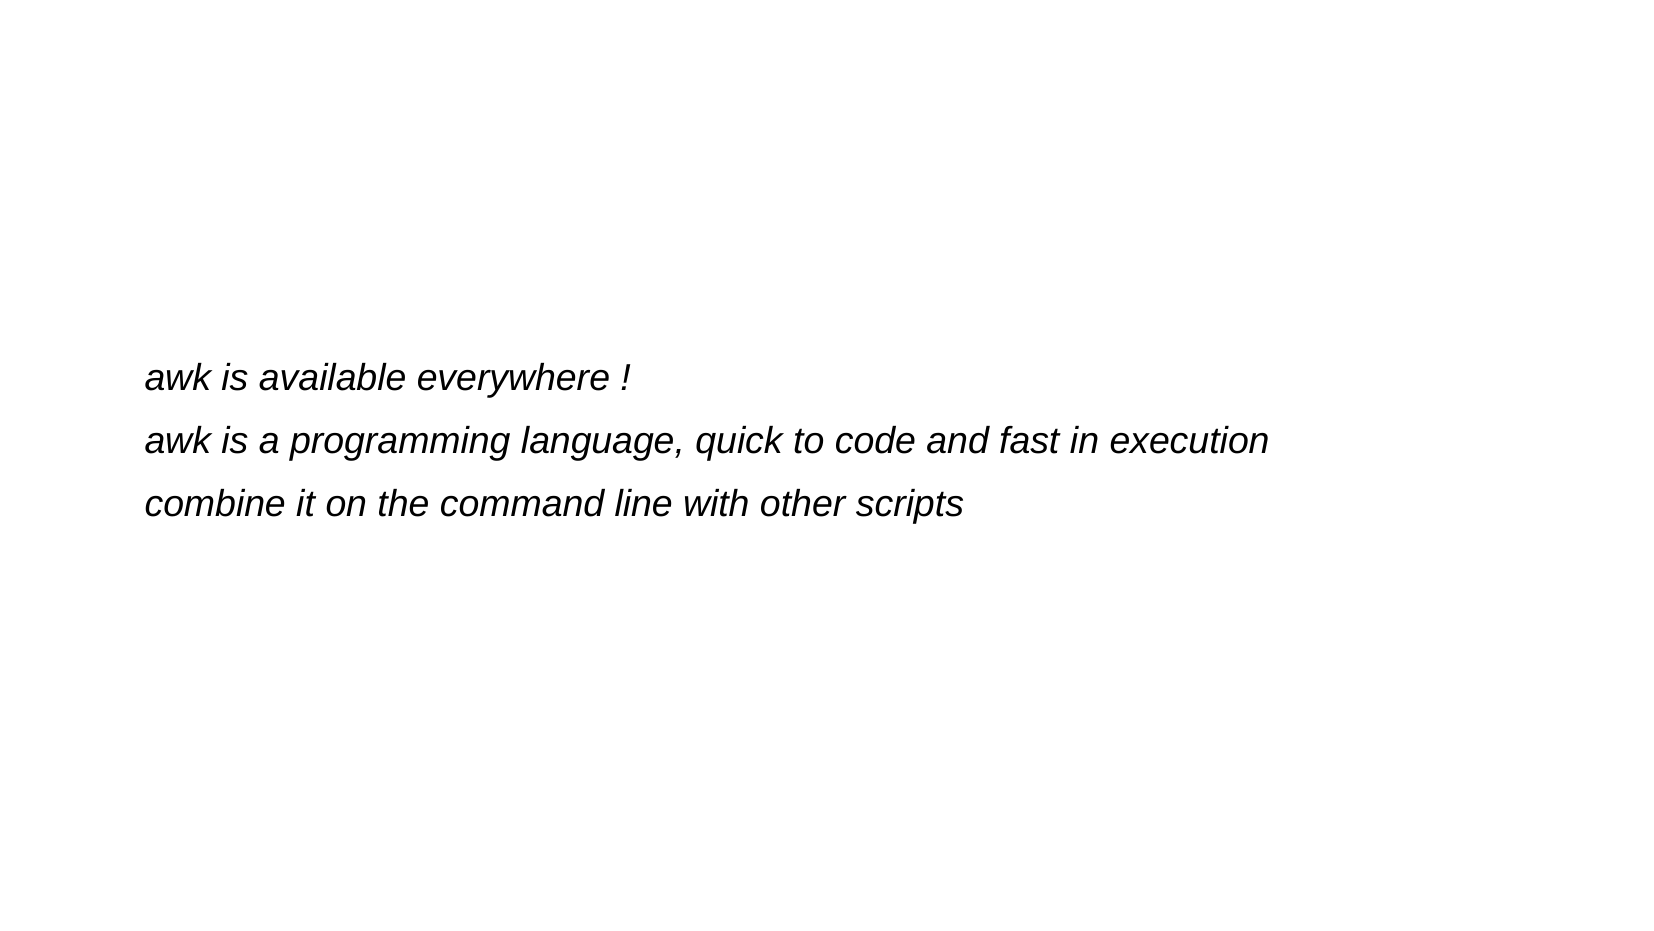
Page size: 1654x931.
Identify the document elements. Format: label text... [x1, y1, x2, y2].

text_box awk is available everywhere ! awk is a programming language, quick to code and fast in execution combine it on the command line with other scripts [129, 327, 1501, 532]
